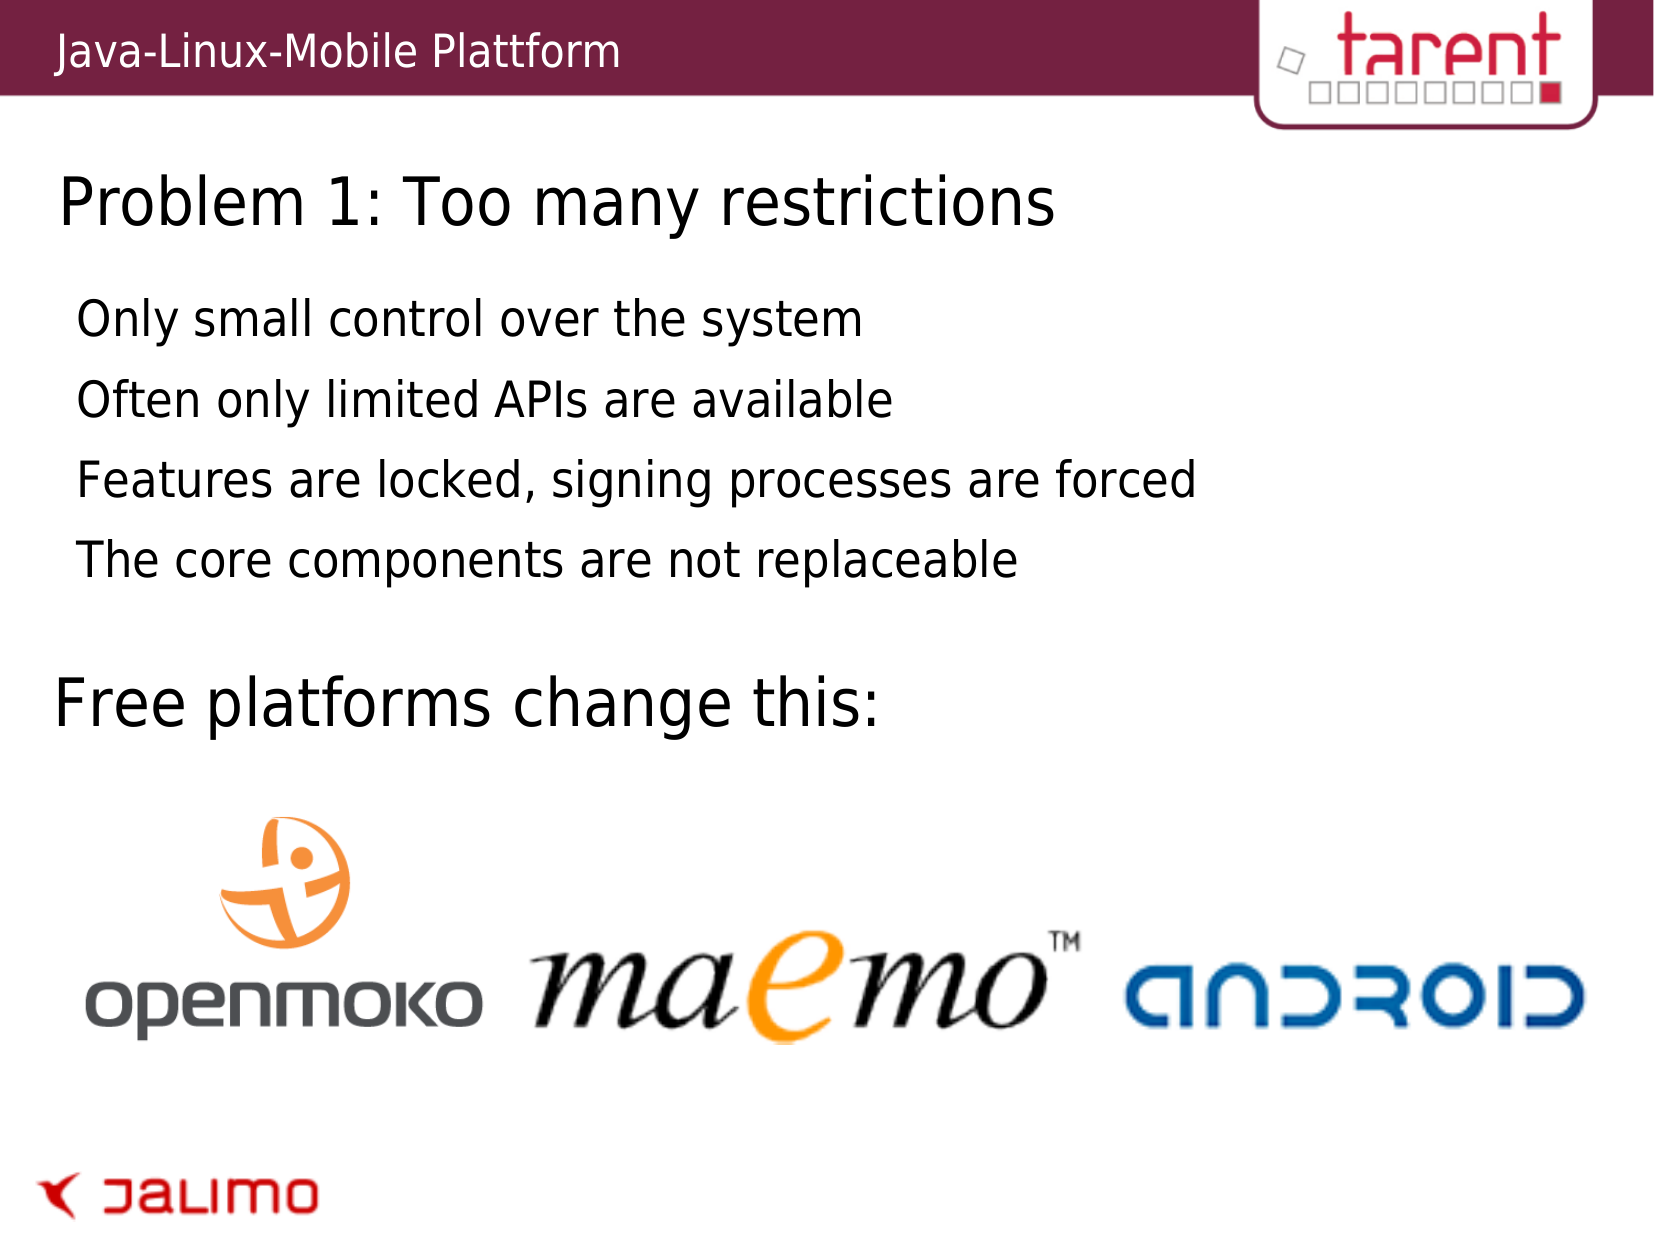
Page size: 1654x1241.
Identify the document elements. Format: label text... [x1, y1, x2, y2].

title Problem 1: Too many restrictions [59, 163, 1625, 242]
picture [527, 928, 1089, 1045]
picture [77, 806, 490, 1049]
picture [1115, 913, 1597, 1087]
list Only small control over the system Often only limited APIs are available Features are locked, signing processes are forced The core components are not replaceable [59, 290, 1571, 590]
title Free platforms change this: [54, 664, 1619, 743]
picture [0, 0, 1654, 146]
picture [32, 1171, 324, 1222]
